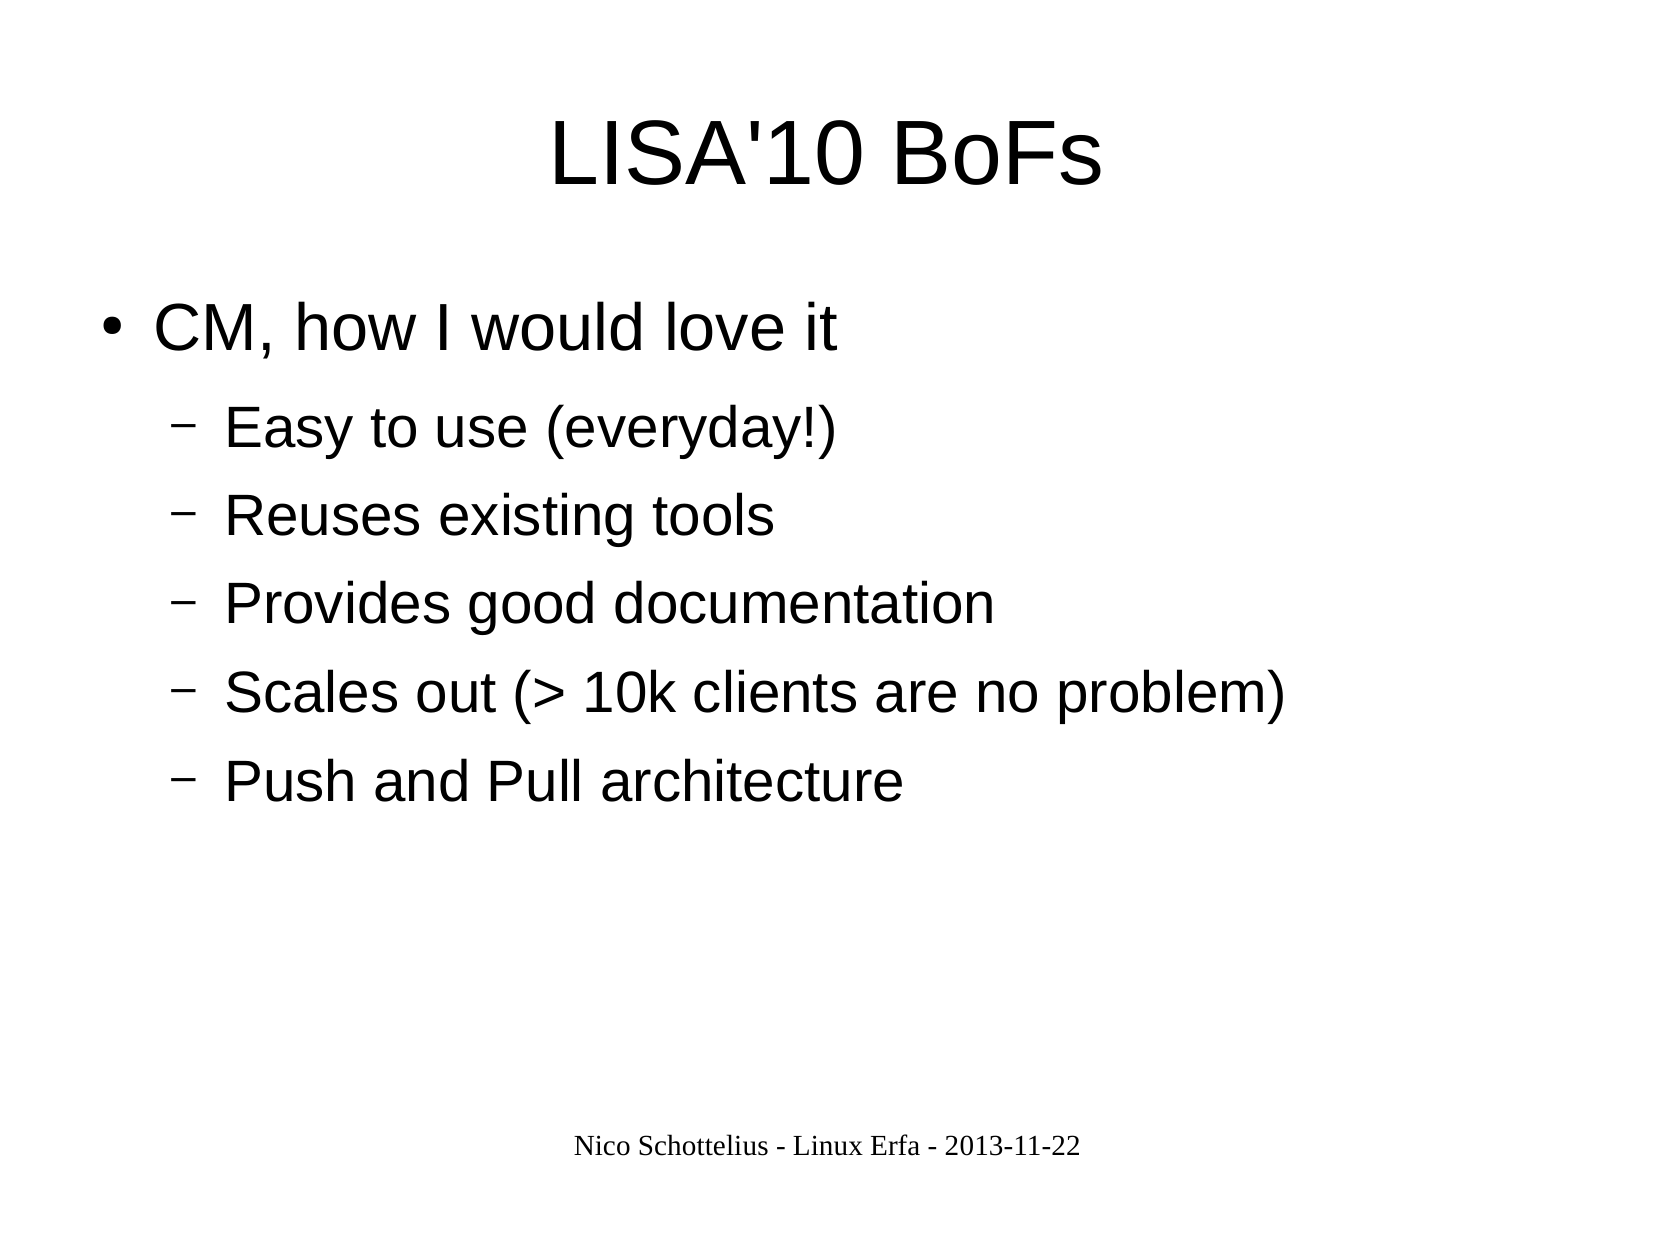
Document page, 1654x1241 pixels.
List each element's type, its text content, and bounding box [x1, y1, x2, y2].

title LISA'10 BoFs [82, 49, 1571, 257]
list CM, how I would love it Easy to use (everyday!) Reuses existing tools Provides good documentation Scales out (> 10k clients are no problem) Push and Pull architecture [82, 290, 1538, 1010]
